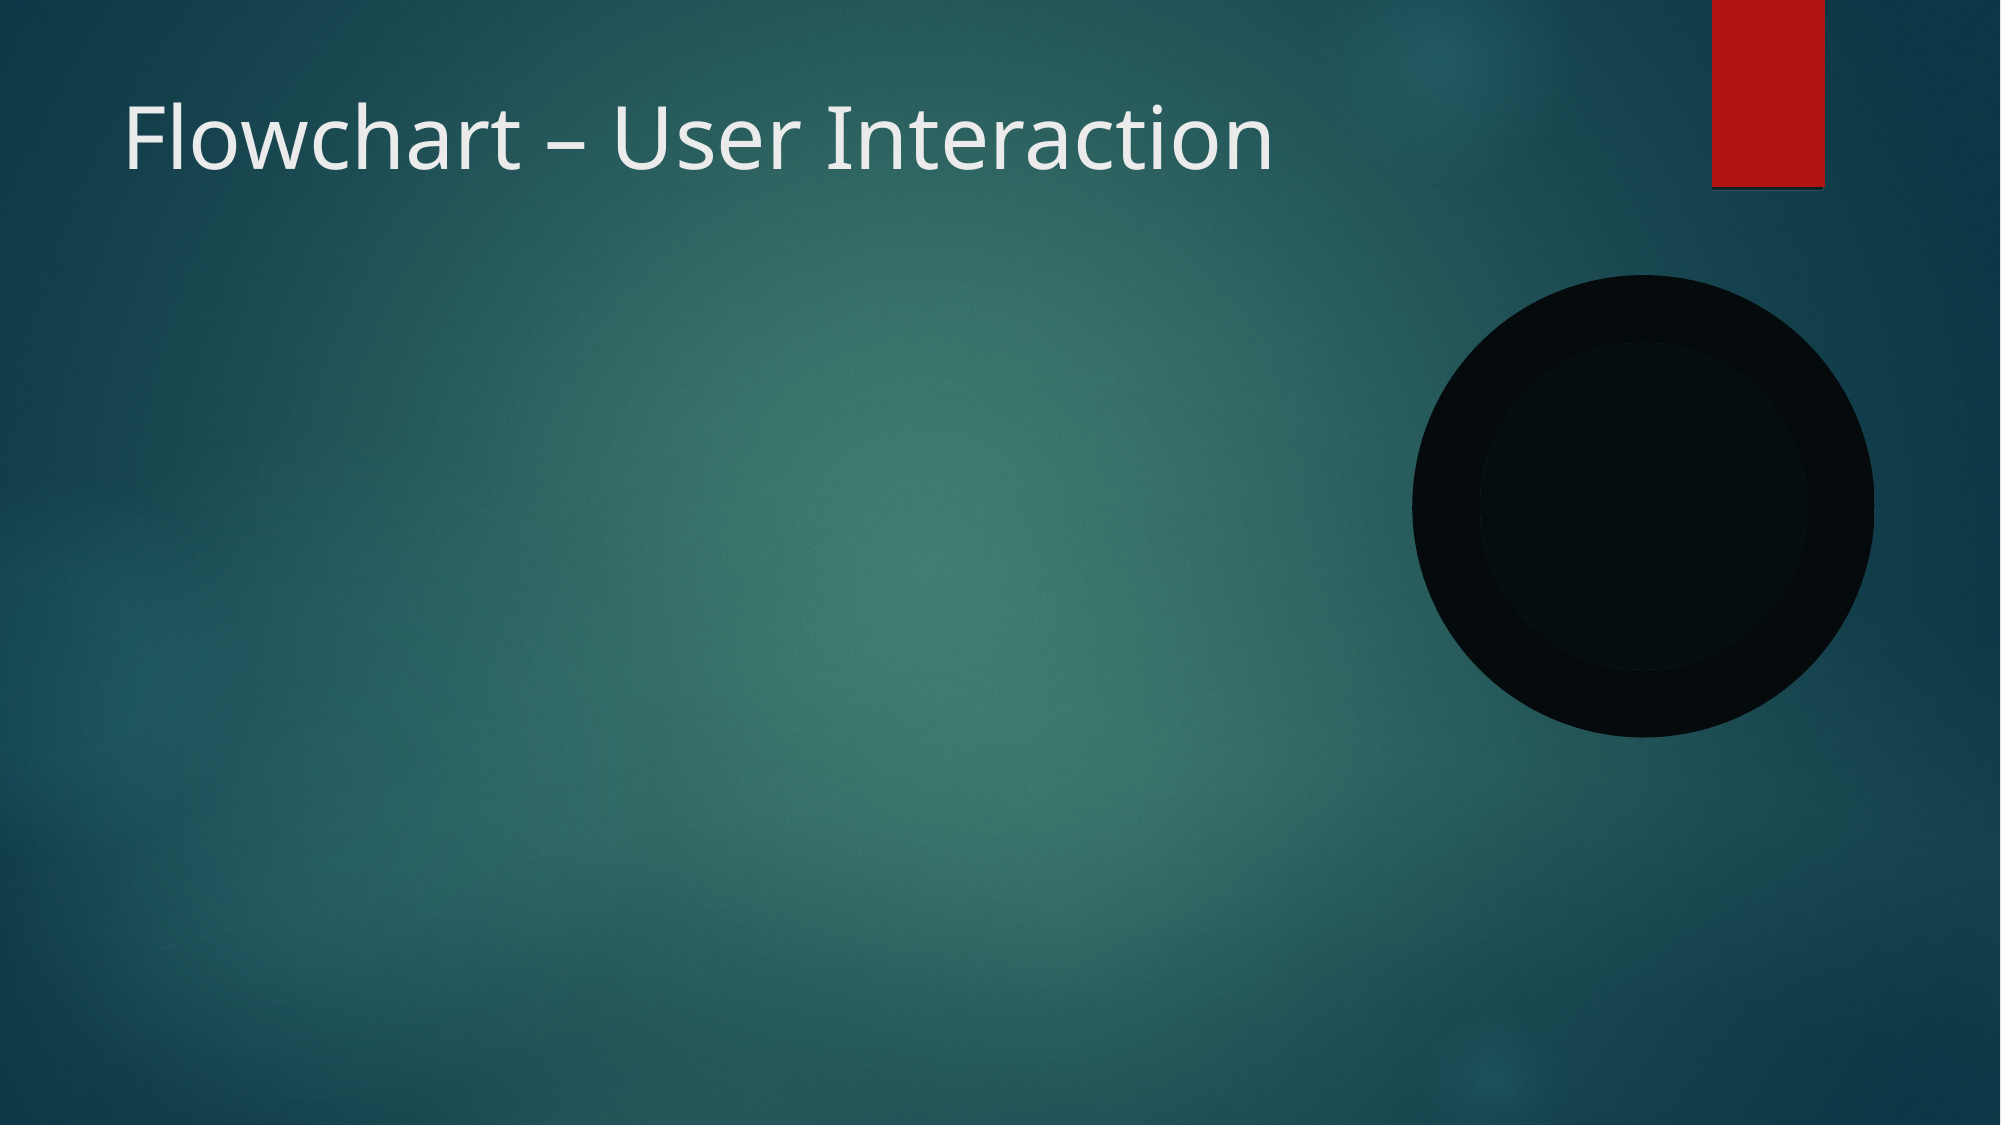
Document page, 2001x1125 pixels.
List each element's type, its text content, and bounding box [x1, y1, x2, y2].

title Flowchart – User Interaction [106, 74, 1649, 305]
